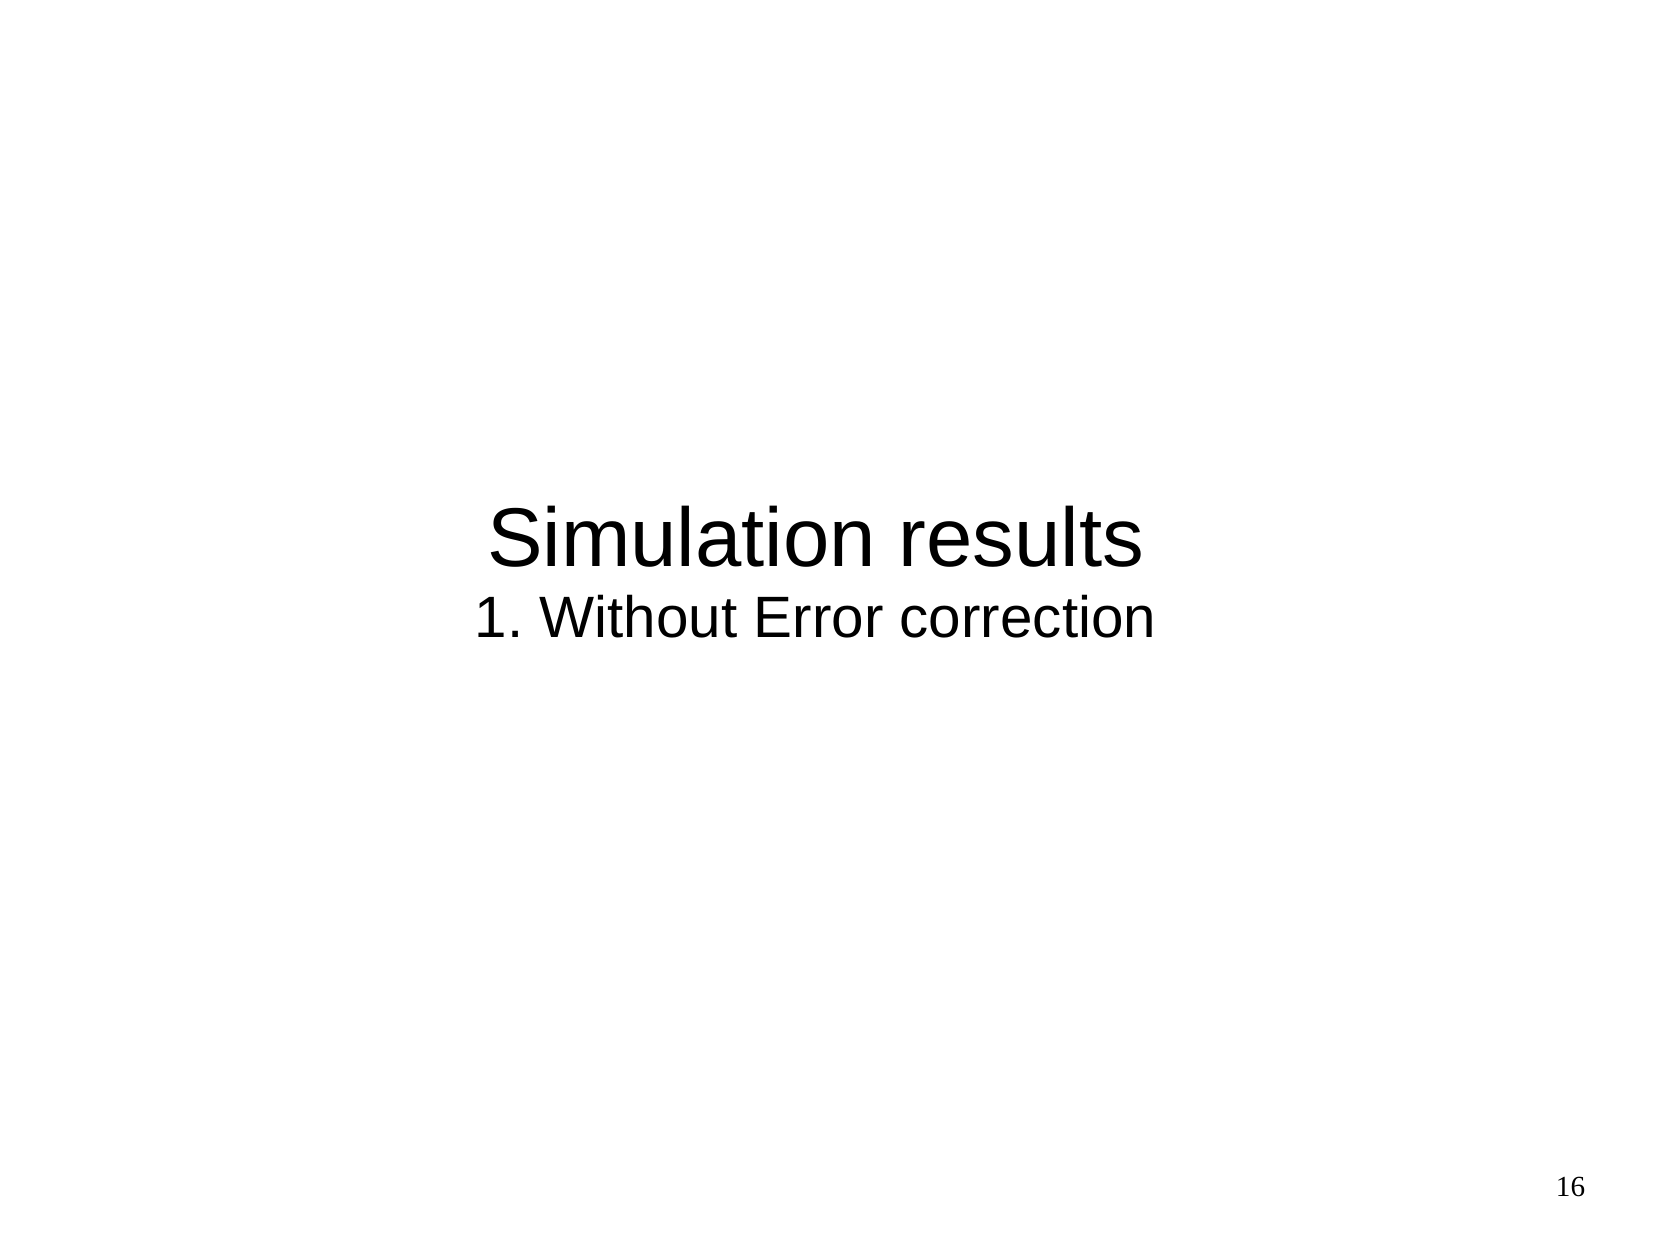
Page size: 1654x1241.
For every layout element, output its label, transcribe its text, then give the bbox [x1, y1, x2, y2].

subtitle Simulation results 1. Without Error correction [71, 466, 1561, 676]
